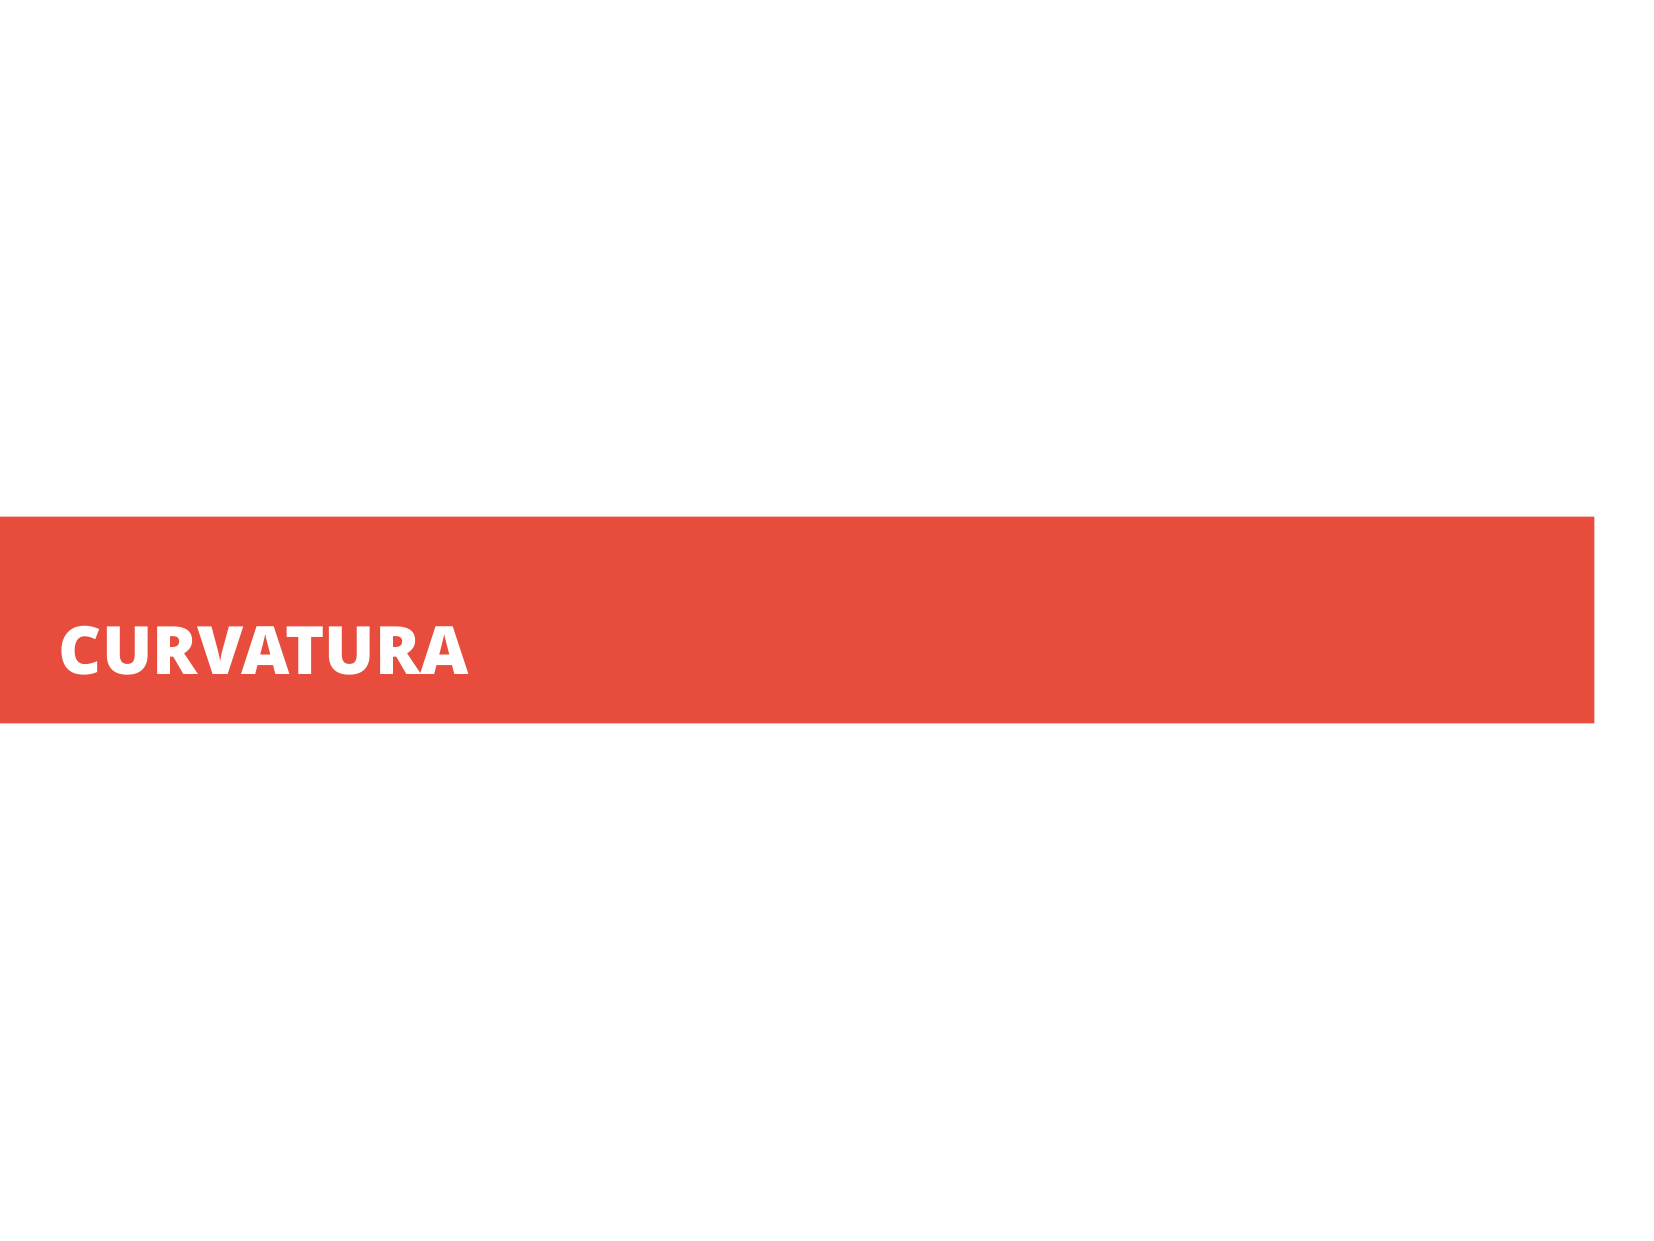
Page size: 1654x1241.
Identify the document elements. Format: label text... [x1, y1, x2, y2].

title CURVATURA [59, 546, 1595, 694]
